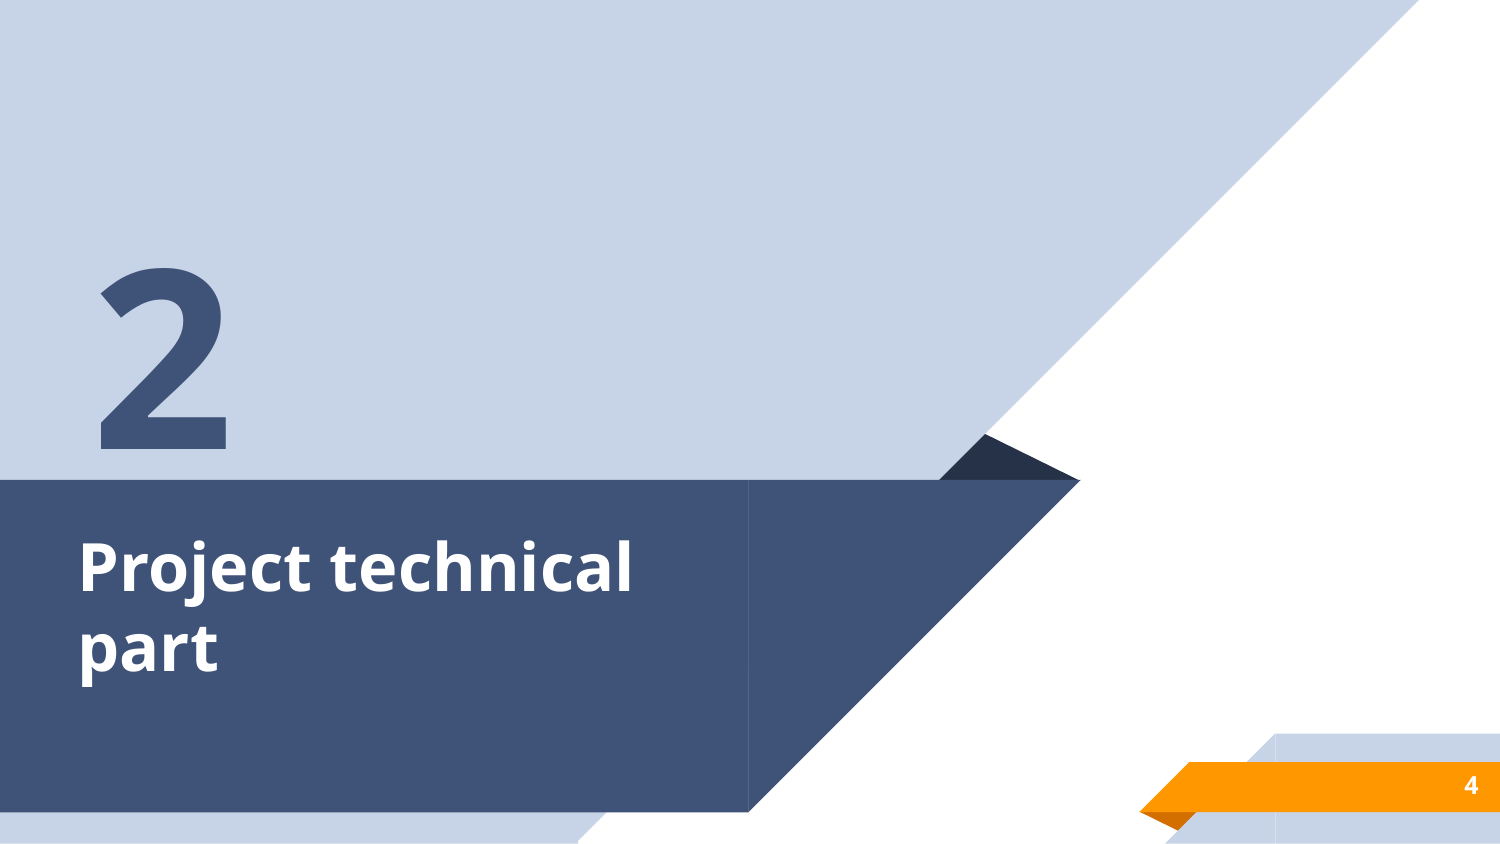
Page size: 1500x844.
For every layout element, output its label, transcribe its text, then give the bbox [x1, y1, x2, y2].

text_box 2 [76, 0, 434, 515]
title Project technical part [62, 539, 735, 701]
slide_number <numéro> [1249, 760, 1494, 813]
